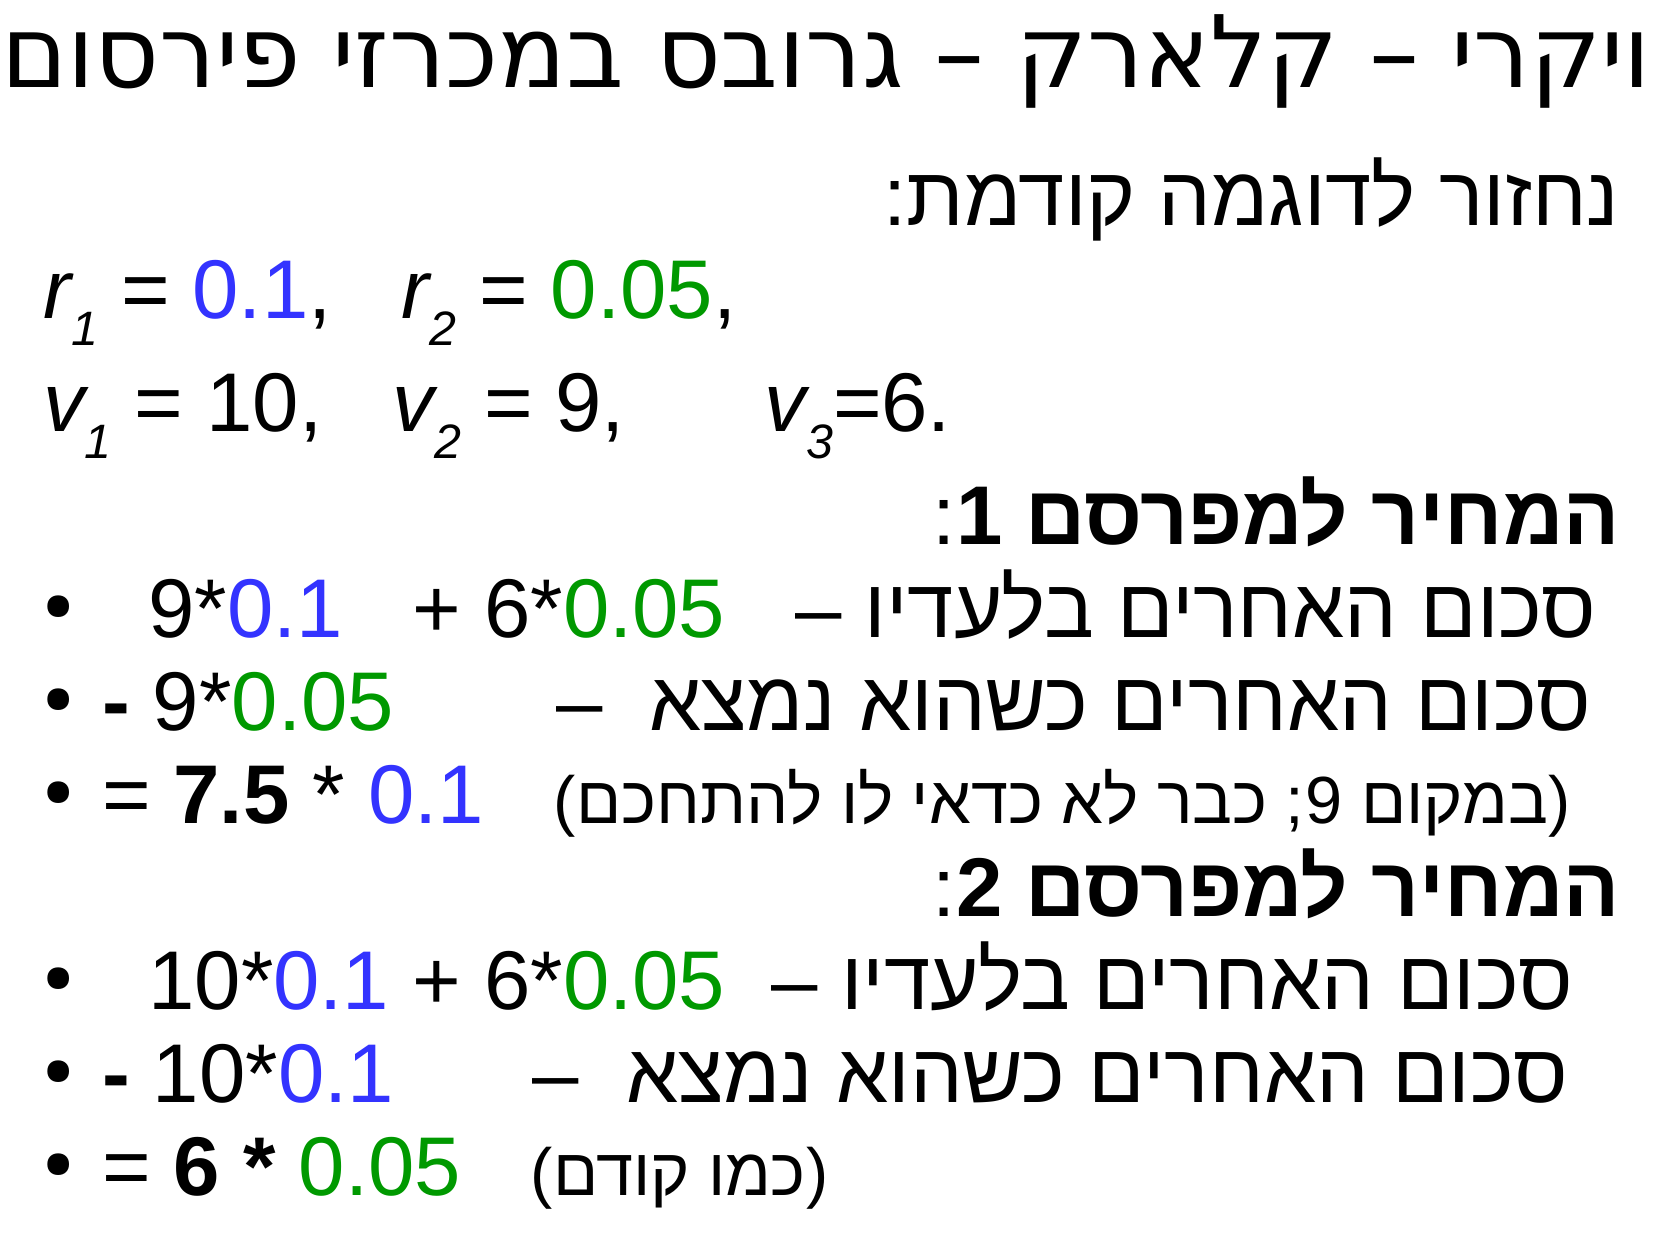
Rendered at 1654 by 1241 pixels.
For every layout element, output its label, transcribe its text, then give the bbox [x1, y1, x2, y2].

text_box נחזור לדוגמה קודמת: r1 = 0.1, r2 = 0.05, v1 = 10, v2 = 9, v3=6. המחיר למפרסם 1: 9*0.1 + 6*0.05 – סכום האחרים בלעדיו - 9*0.05 – סכום האחרים כשהוא נמצא = 7.5 * 0.1 (במקום 9; כבר לא כדאי לו להתחכם) המחיר למפרסם 2: 10*0.1 + 6*0.05 – סכום האחרים בלעדיו - 10*0.1 – סכום האחרים כשהוא נמצא = 6 * 0.05 (כמו קודם) [28, 142, 1636, 1232]
title ויקרי – קלארק – גרובס במכרזי פירסום [0, 0, 1654, 112]
